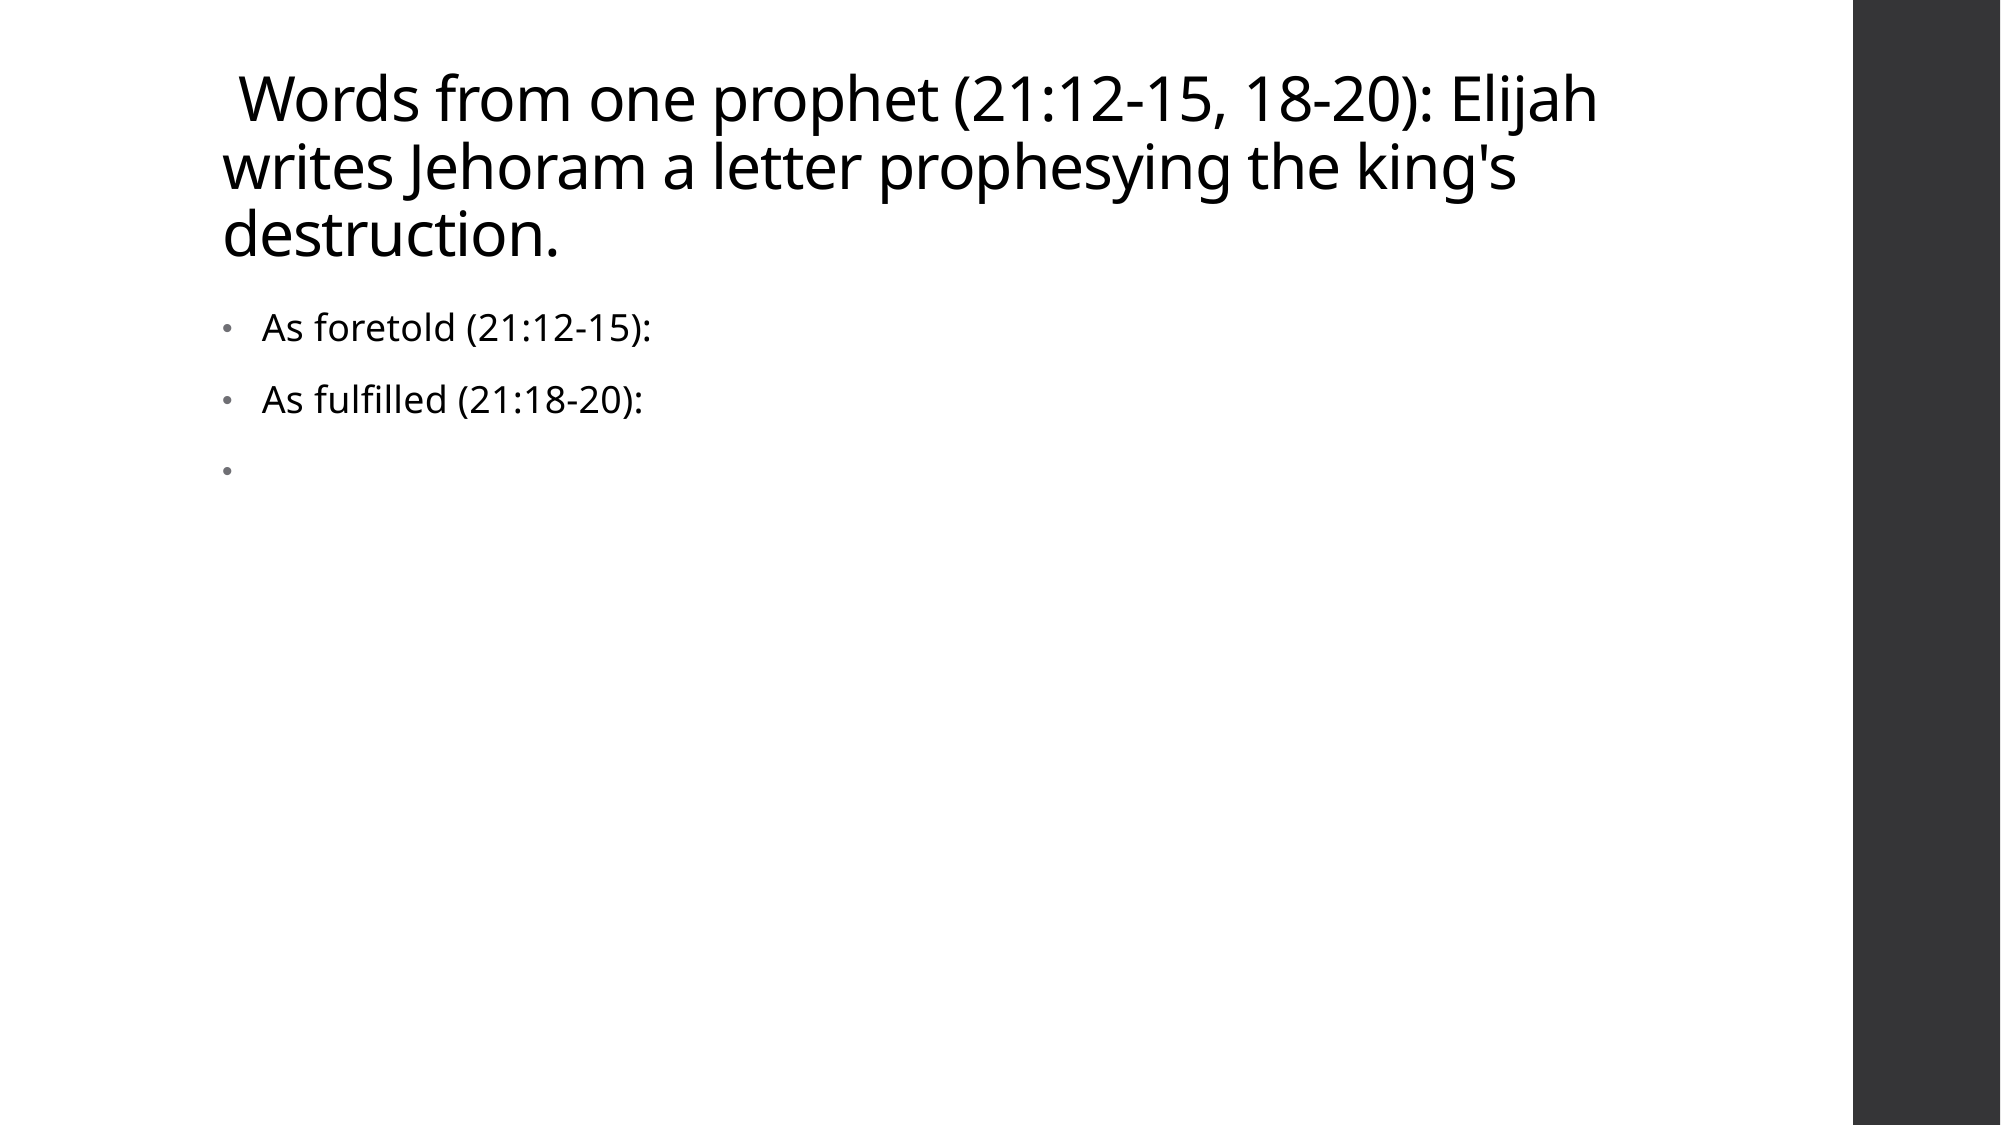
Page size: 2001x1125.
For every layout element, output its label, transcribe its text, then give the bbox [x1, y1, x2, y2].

list As foretold (21:12-15): As fulfilled (21:18-20): [206, 299, 1617, 1014]
title Words from one prophet (21:12-15, 18-20): Elijah writes Jehoram a letter prophesying the king's destruction. [206, 60, 1797, 278]
